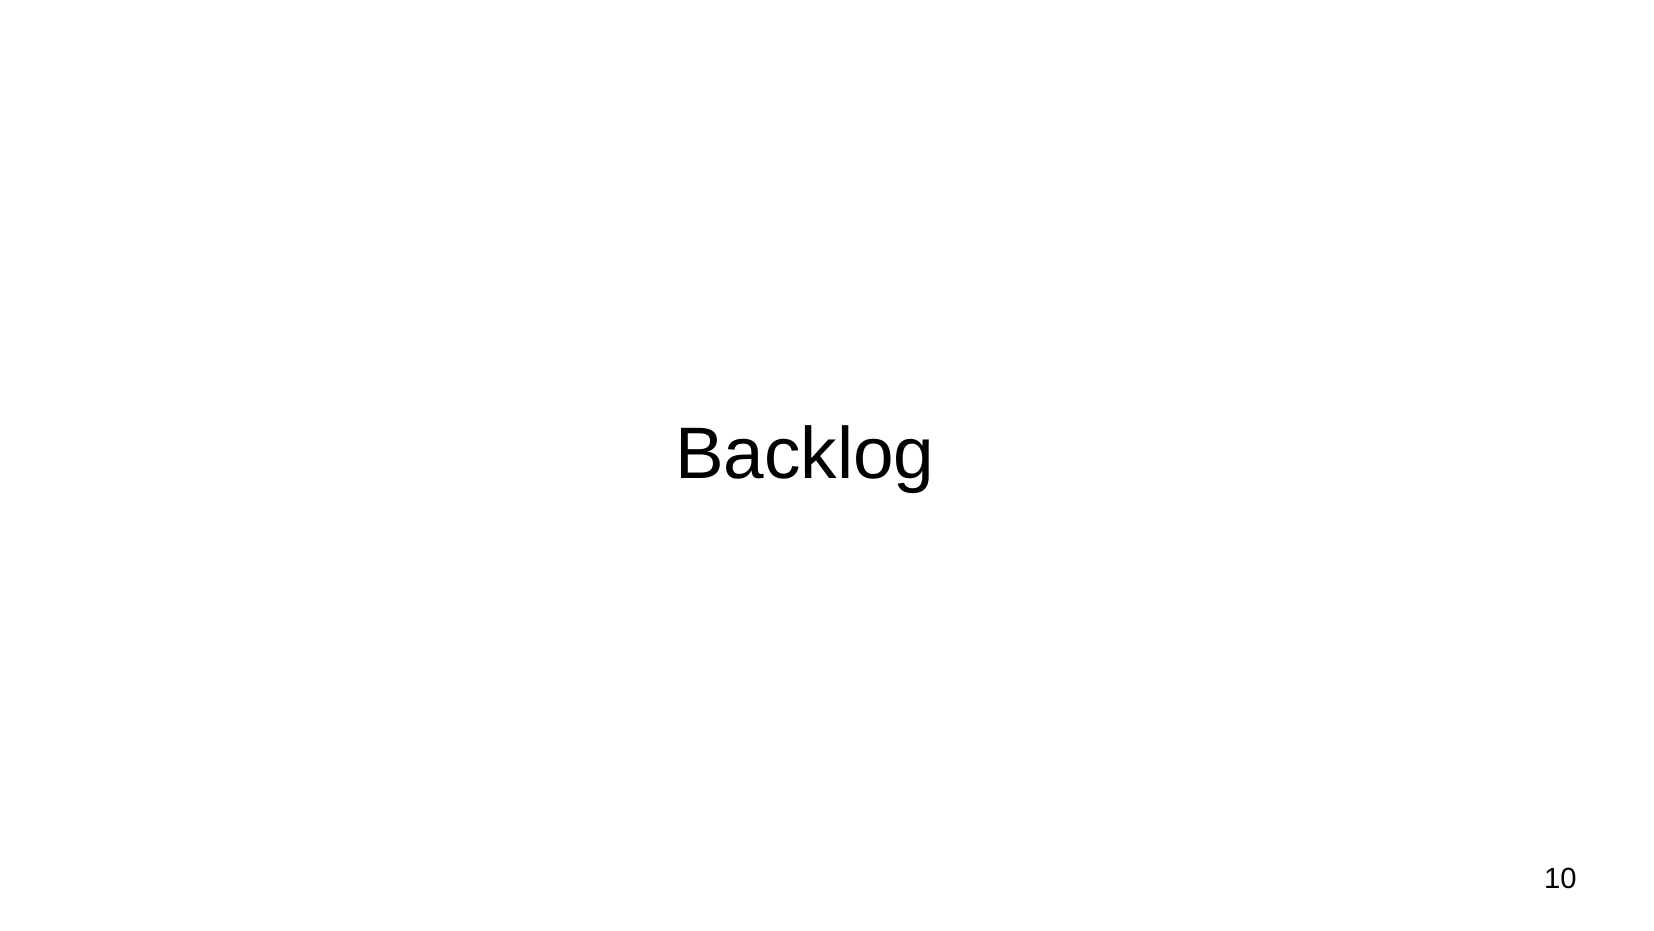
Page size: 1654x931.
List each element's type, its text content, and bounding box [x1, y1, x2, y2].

title Backlog [675, 380, 972, 526]
text_box <number> [1529, 855, 1654, 931]
